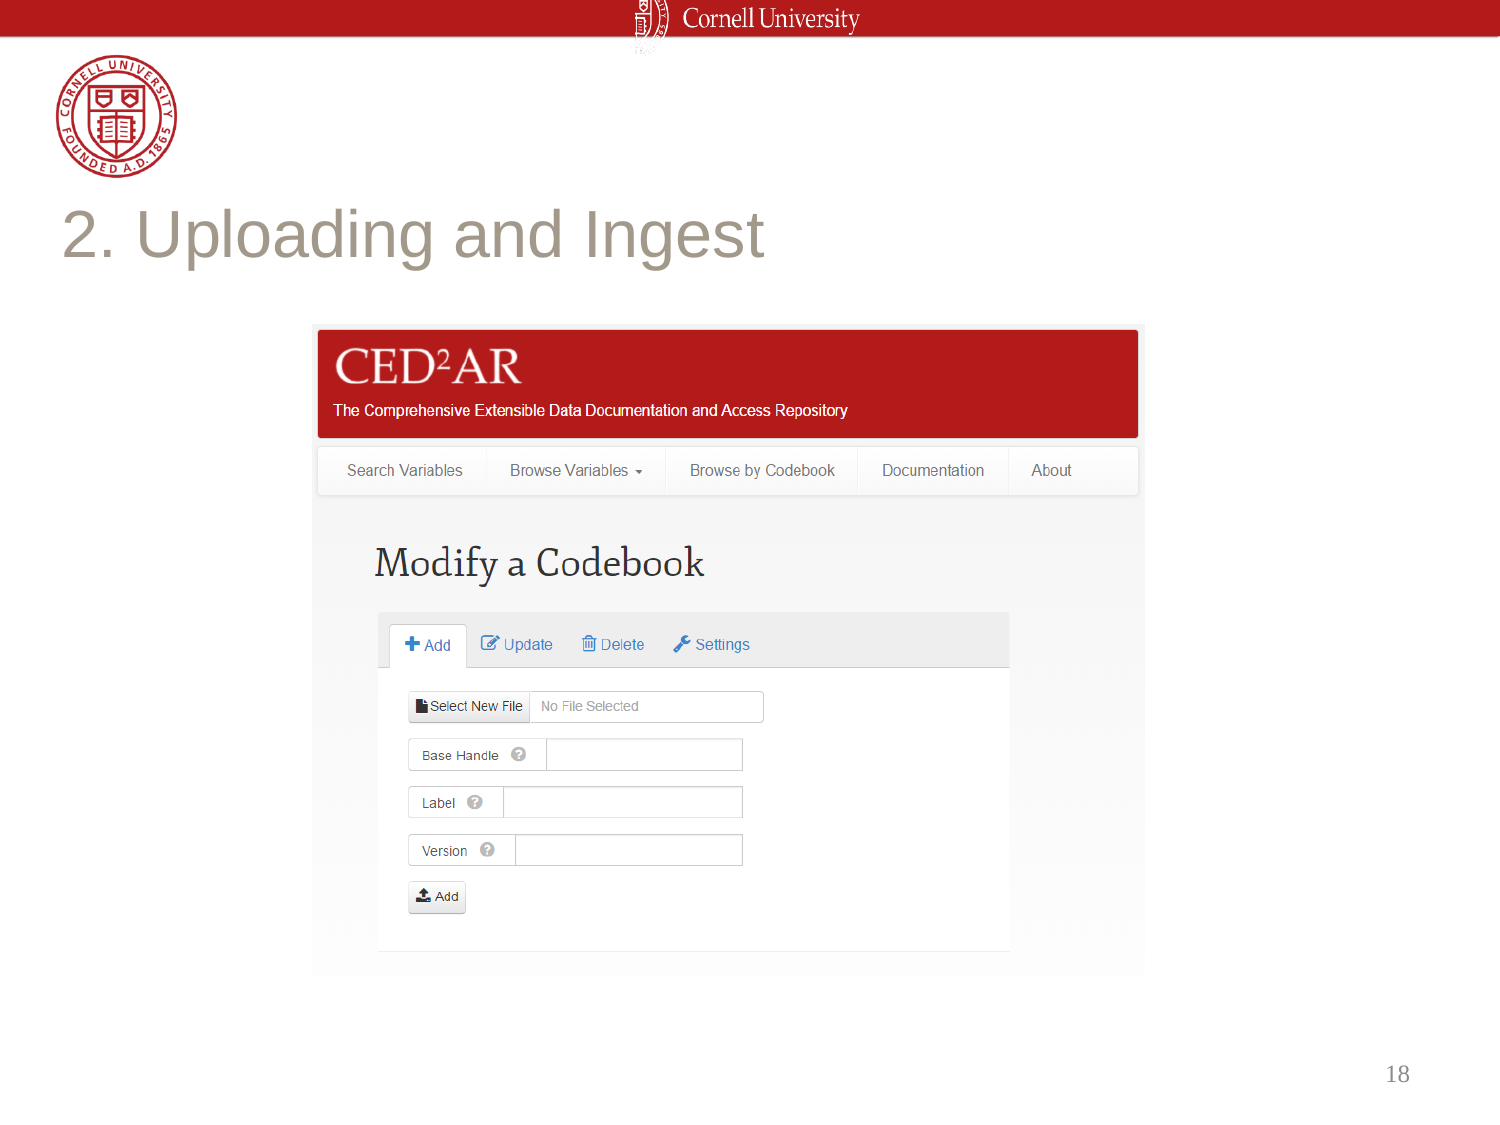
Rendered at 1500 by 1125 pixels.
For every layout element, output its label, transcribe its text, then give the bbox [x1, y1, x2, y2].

title 2. Uploading and Ingest [46, 174, 1471, 288]
slide_number <number> [1074, 1042, 1425, 1103]
picture [635, 0, 860, 60]
picture [312, 324, 1145, 975]
picture [50, 50, 195, 174]
